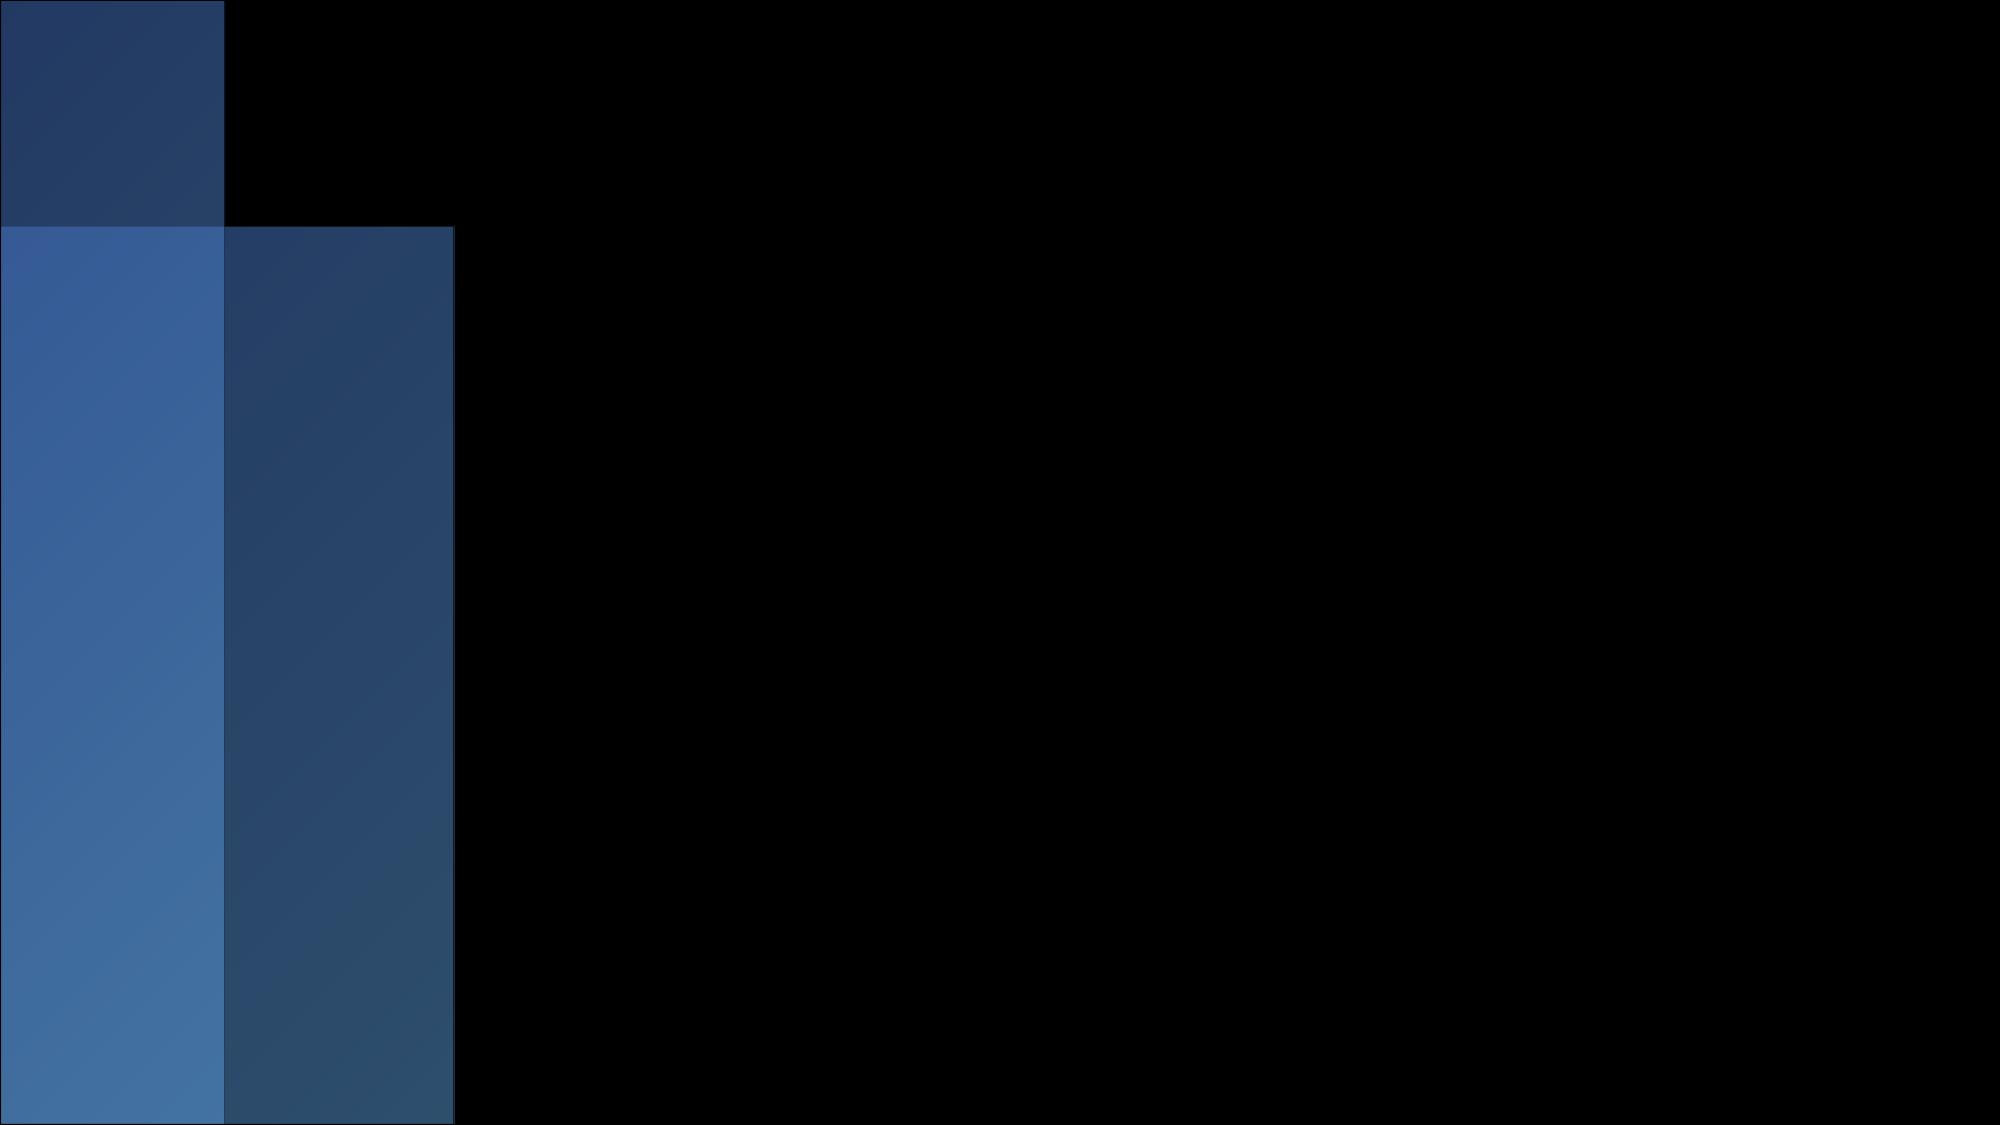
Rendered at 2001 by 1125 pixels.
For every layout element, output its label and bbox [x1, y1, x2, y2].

text_box [0, 0, 2000, 1125]
